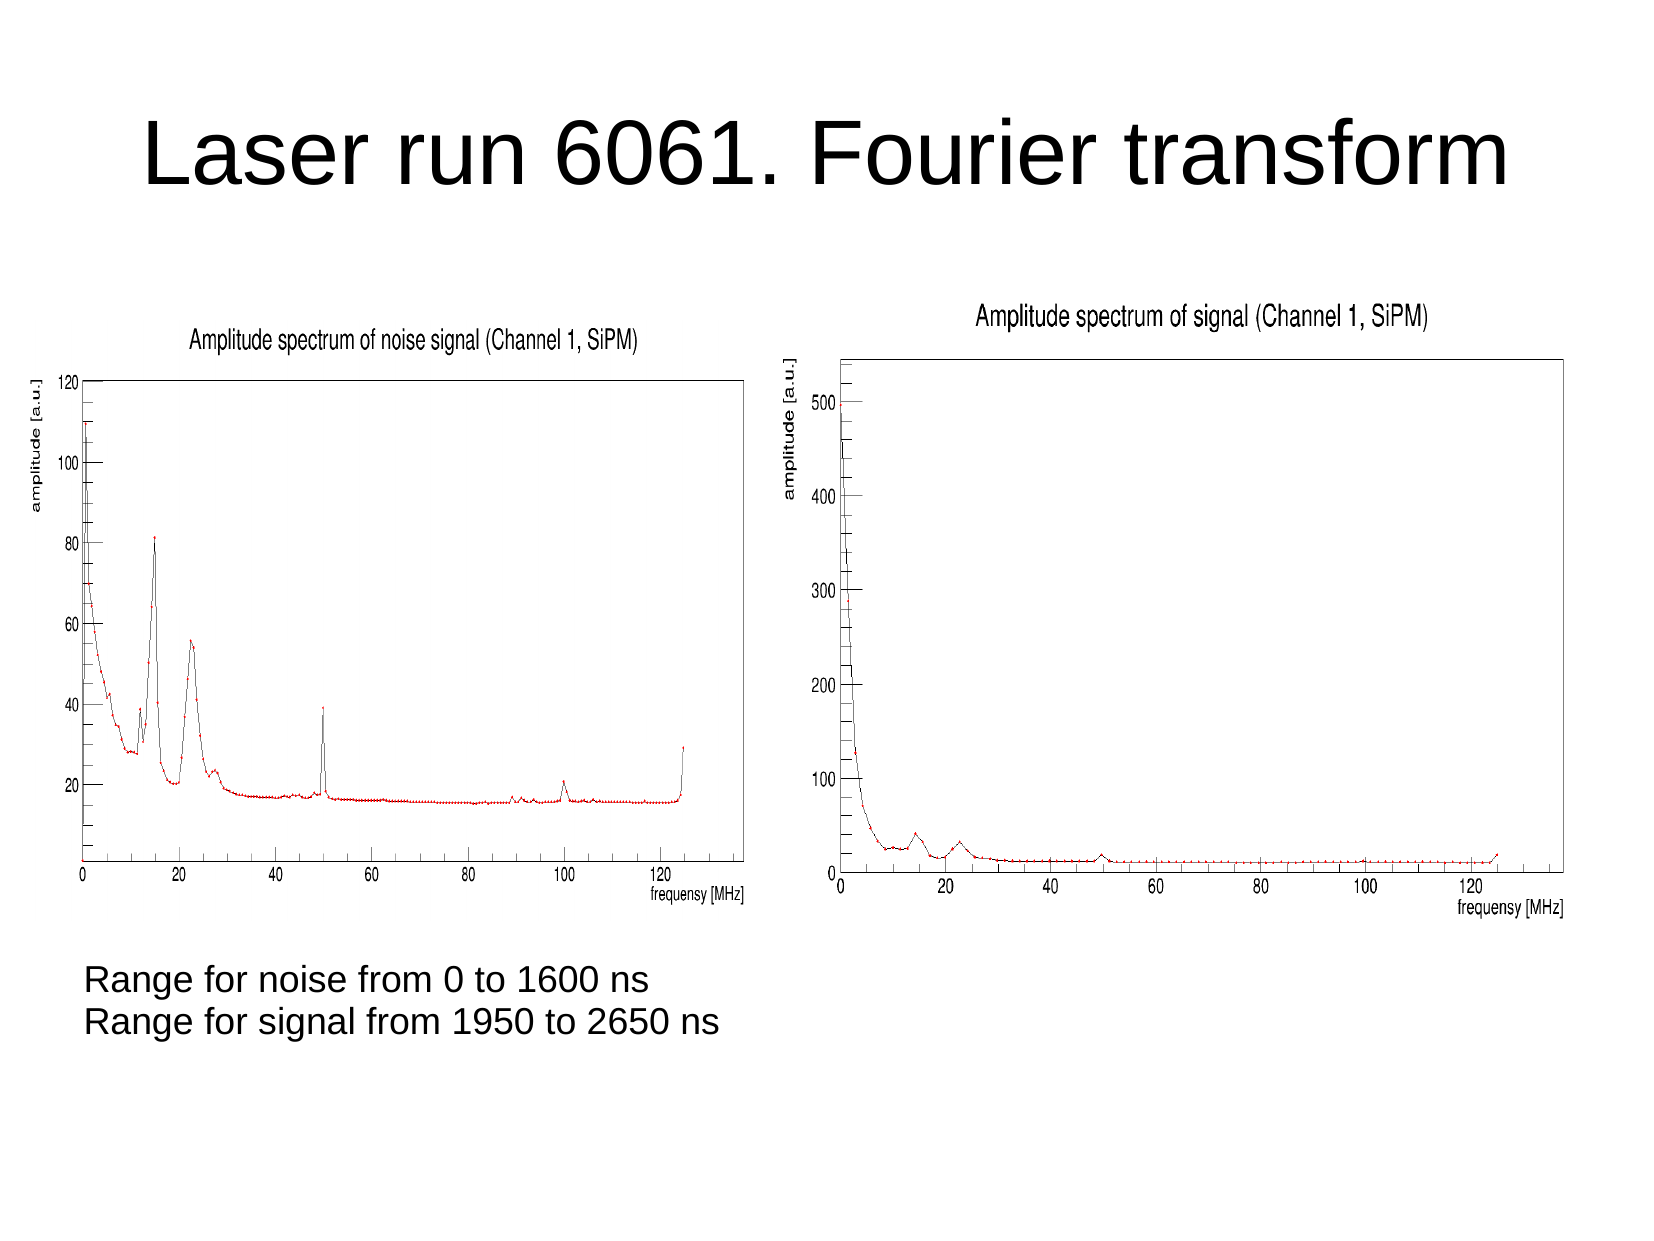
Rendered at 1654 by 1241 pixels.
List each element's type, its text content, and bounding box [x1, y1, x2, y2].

title Laser run 6061. Fourier transform [82, 49, 1571, 257]
picture [0, 295, 1653, 936]
text_box Range for noise from 0 to 1600 ns Range for signal from 1950 to 2650 ns [68, 951, 736, 1051]
